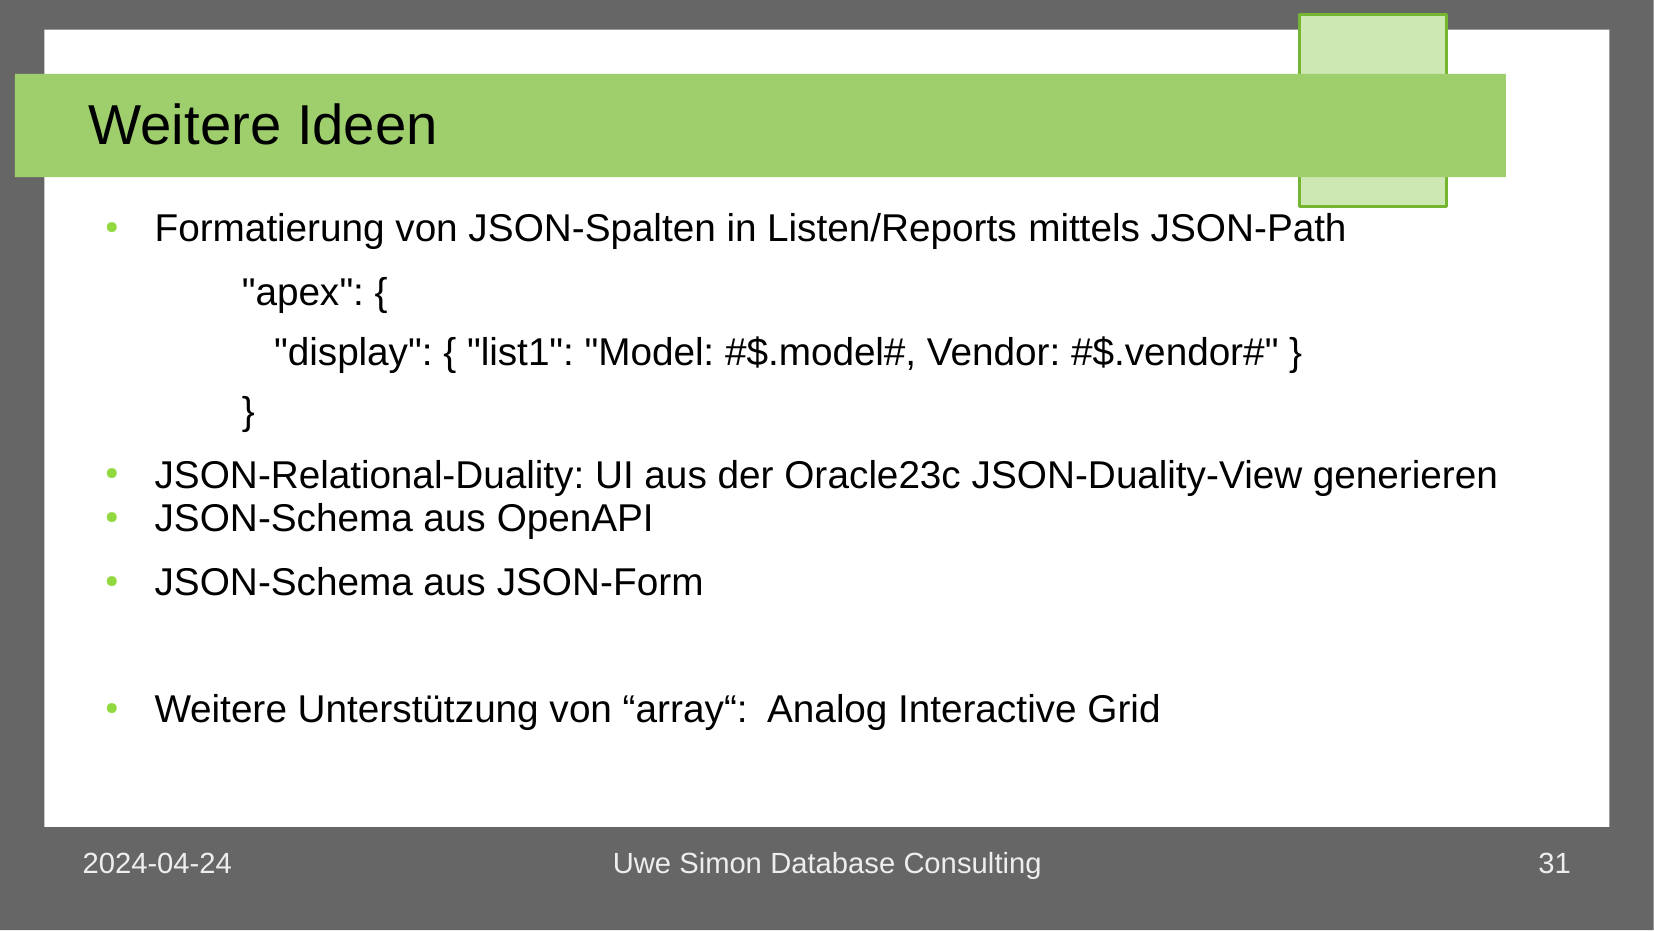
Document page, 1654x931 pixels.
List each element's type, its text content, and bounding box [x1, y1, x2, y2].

list Formatierung von JSON-Spalten in Listen/Reports mittels JSON-Path "apex": { "display": { "list1": "Model: #$.model#, Vendor: #$.vendor#" } } JSON-Relational-Duality: UI aus der Oracle23c JSON-Duality-View generieren JSON-Schema aus OpenAPI JSON-Schema aus JSON-Form Weitere Unterstützung von “array“: Analog Interactive Grid [88, 206, 1565, 739]
title Weitere Ideen [88, 73, 1506, 178]
